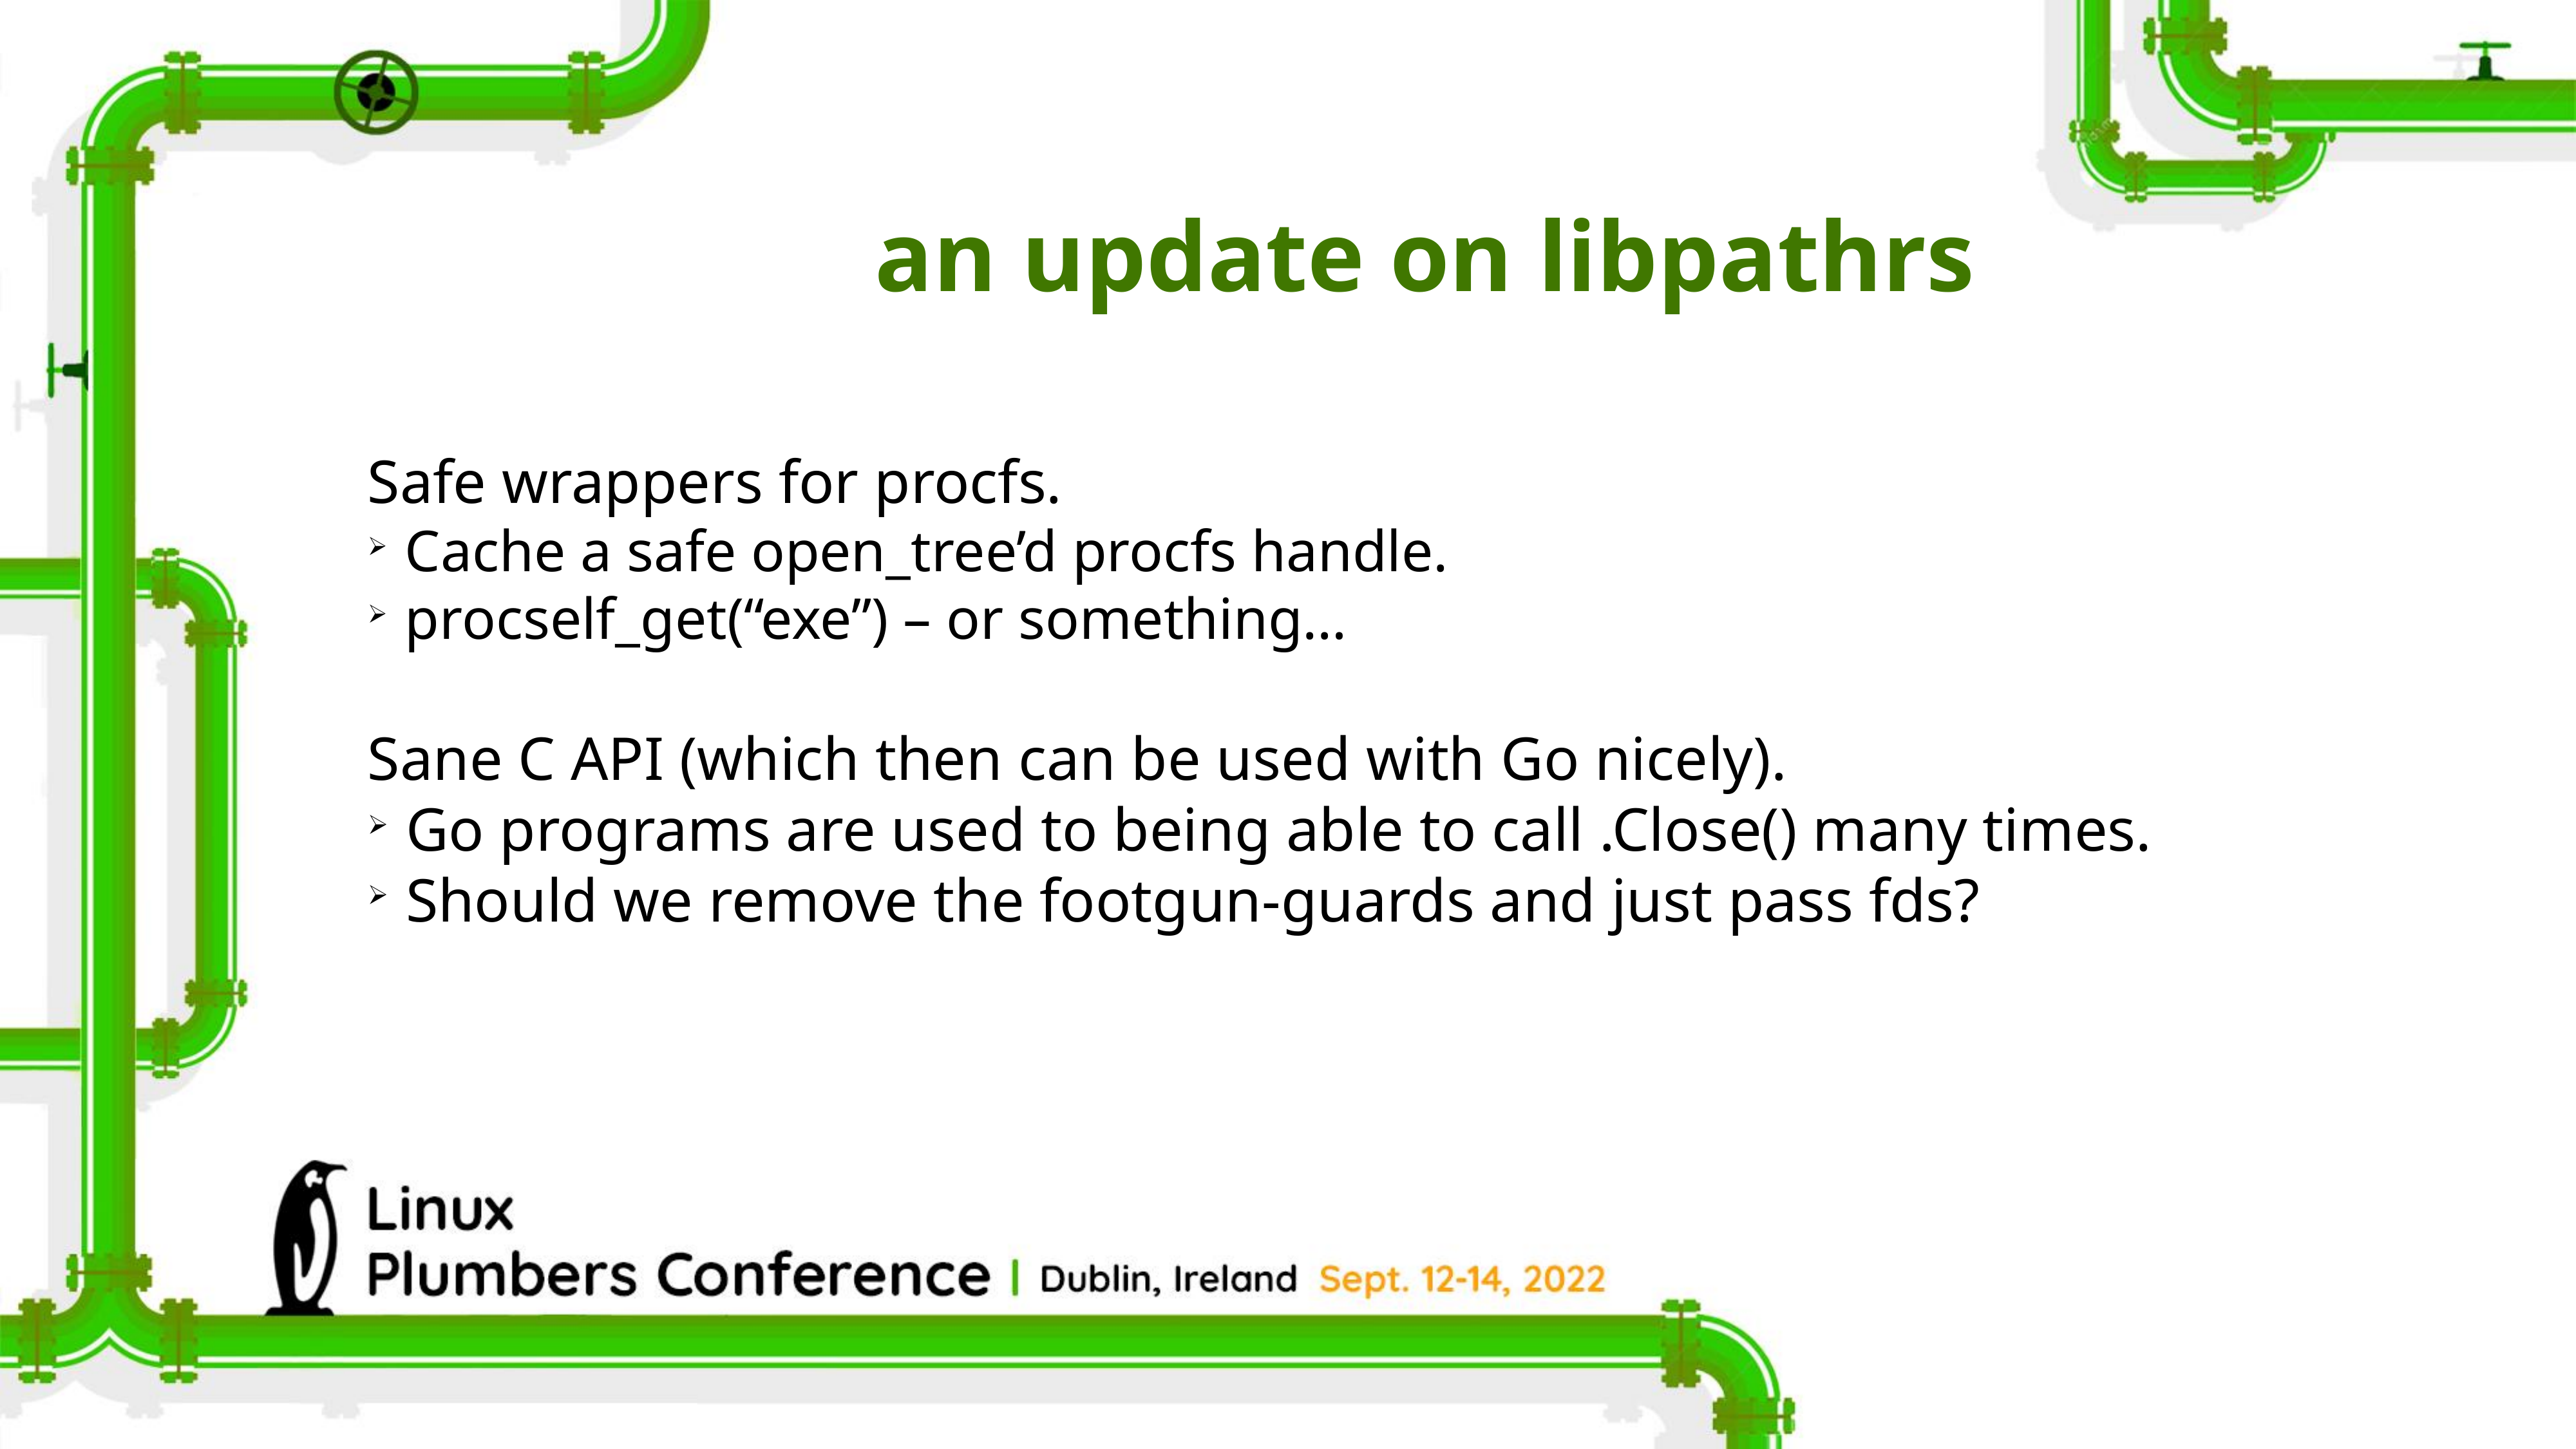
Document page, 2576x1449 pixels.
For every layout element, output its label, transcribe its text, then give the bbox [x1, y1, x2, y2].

text_box an update on libpathrs [362, 189, 2488, 464]
text_box Safe wrappers for procfs. Cache a safe open_tree’d procfs handle. procself_get(“exe”) – or something… Sane C API (which then can be used with Go nicely). Go programs are used to being able to call .Close() many times. Should we remove the footgun-guards and just pass fds? [362, 464, 2316, 940]
picture [0, 0, 2576, 1449]
